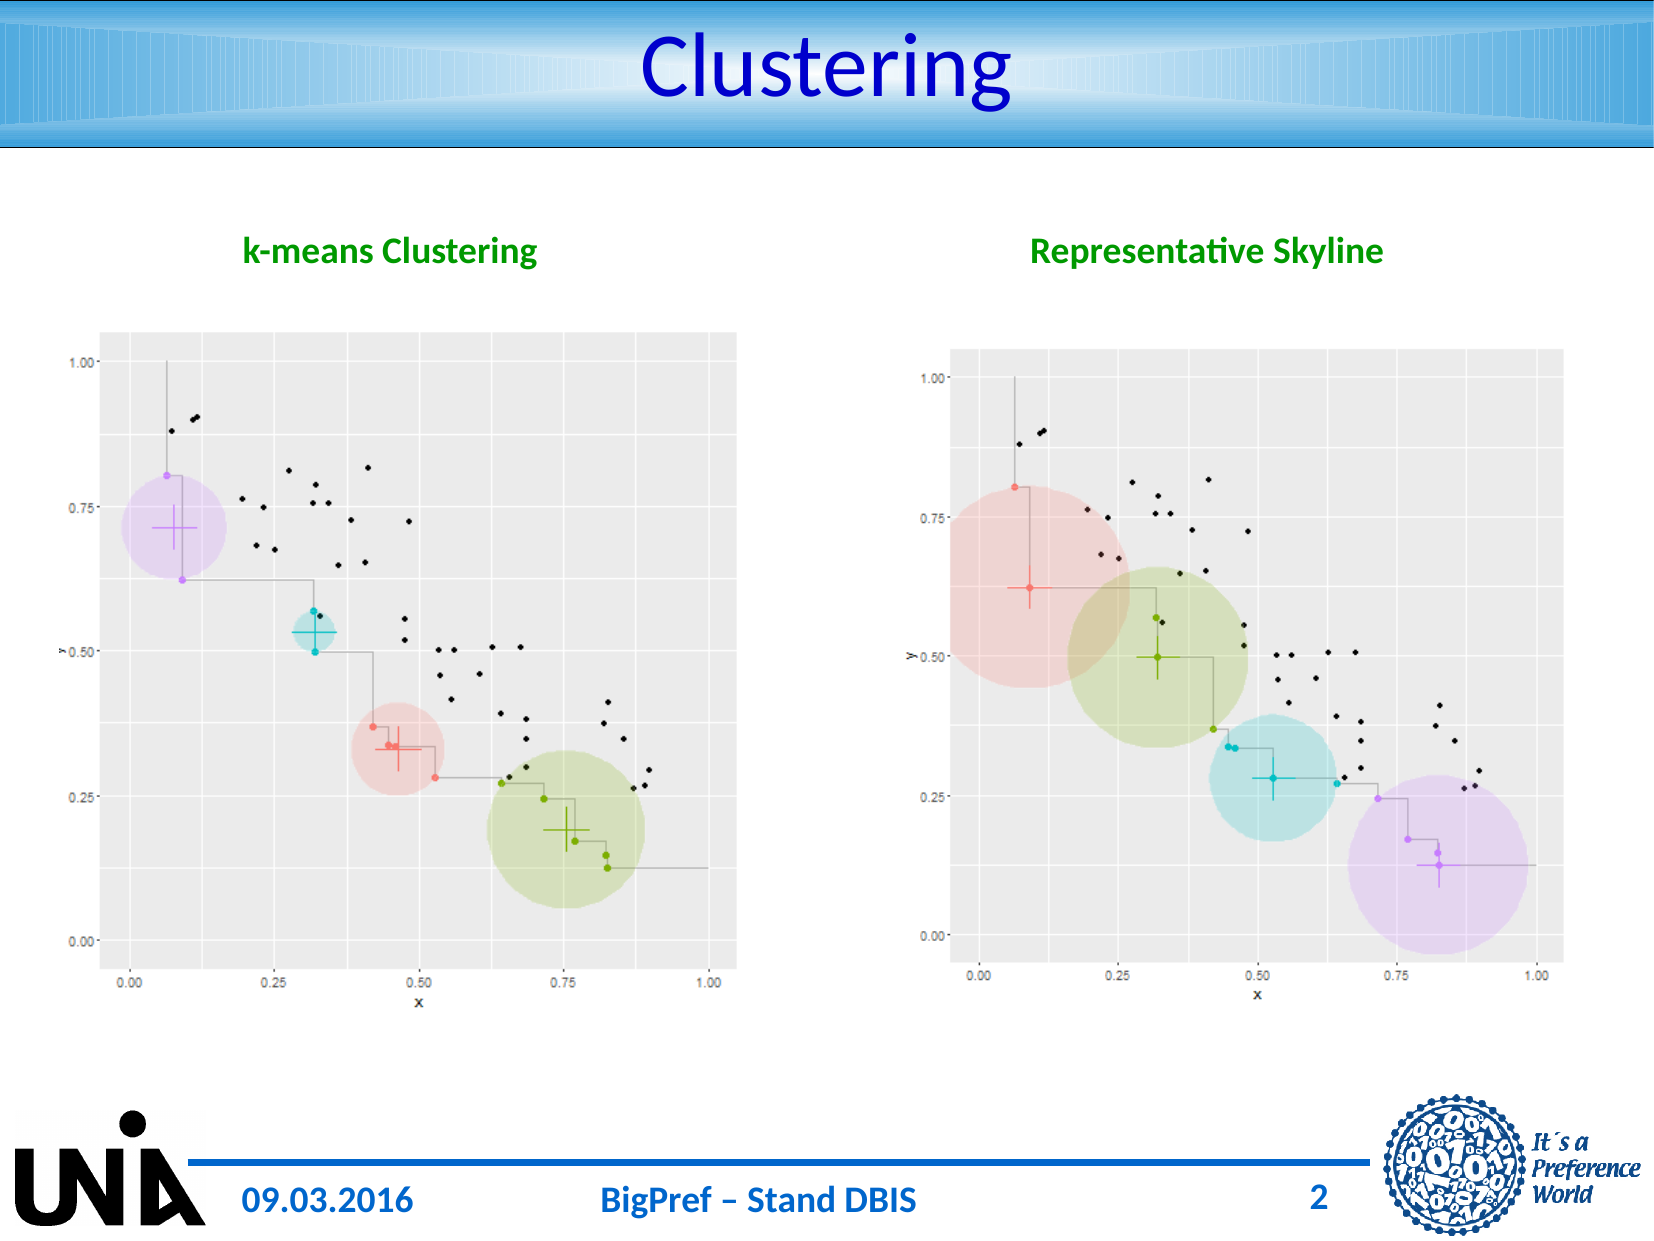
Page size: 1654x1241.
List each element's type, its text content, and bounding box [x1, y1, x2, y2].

picture [1379, 1090, 1646, 1241]
text_box k-means Clustering [225, 225, 563, 306]
picture [900, 337, 1576, 1013]
picture [15, 1110, 206, 1226]
picture [59, 324, 751, 1013]
text_box Representative Skyline [1012, 225, 1463, 306]
title Clustering [0, 17, 1654, 130]
